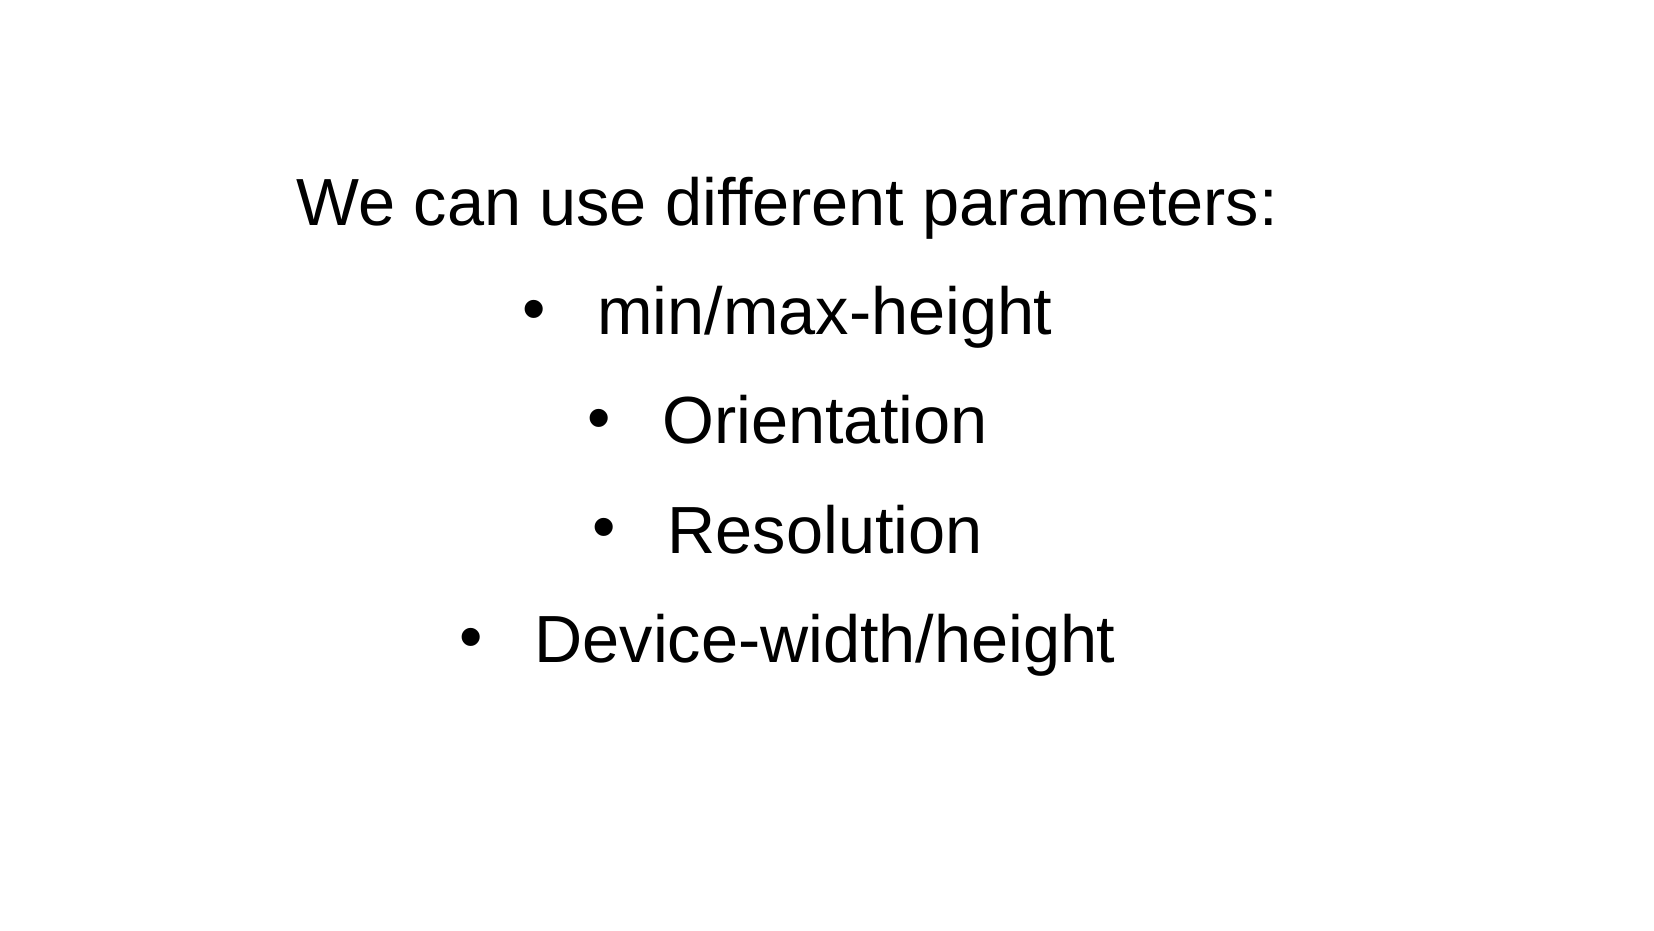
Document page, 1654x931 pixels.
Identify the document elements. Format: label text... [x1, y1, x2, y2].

subtitle We can use different parameters: min/max-height Orientation Resolution Device-width/height [0, 156, 1582, 679]
